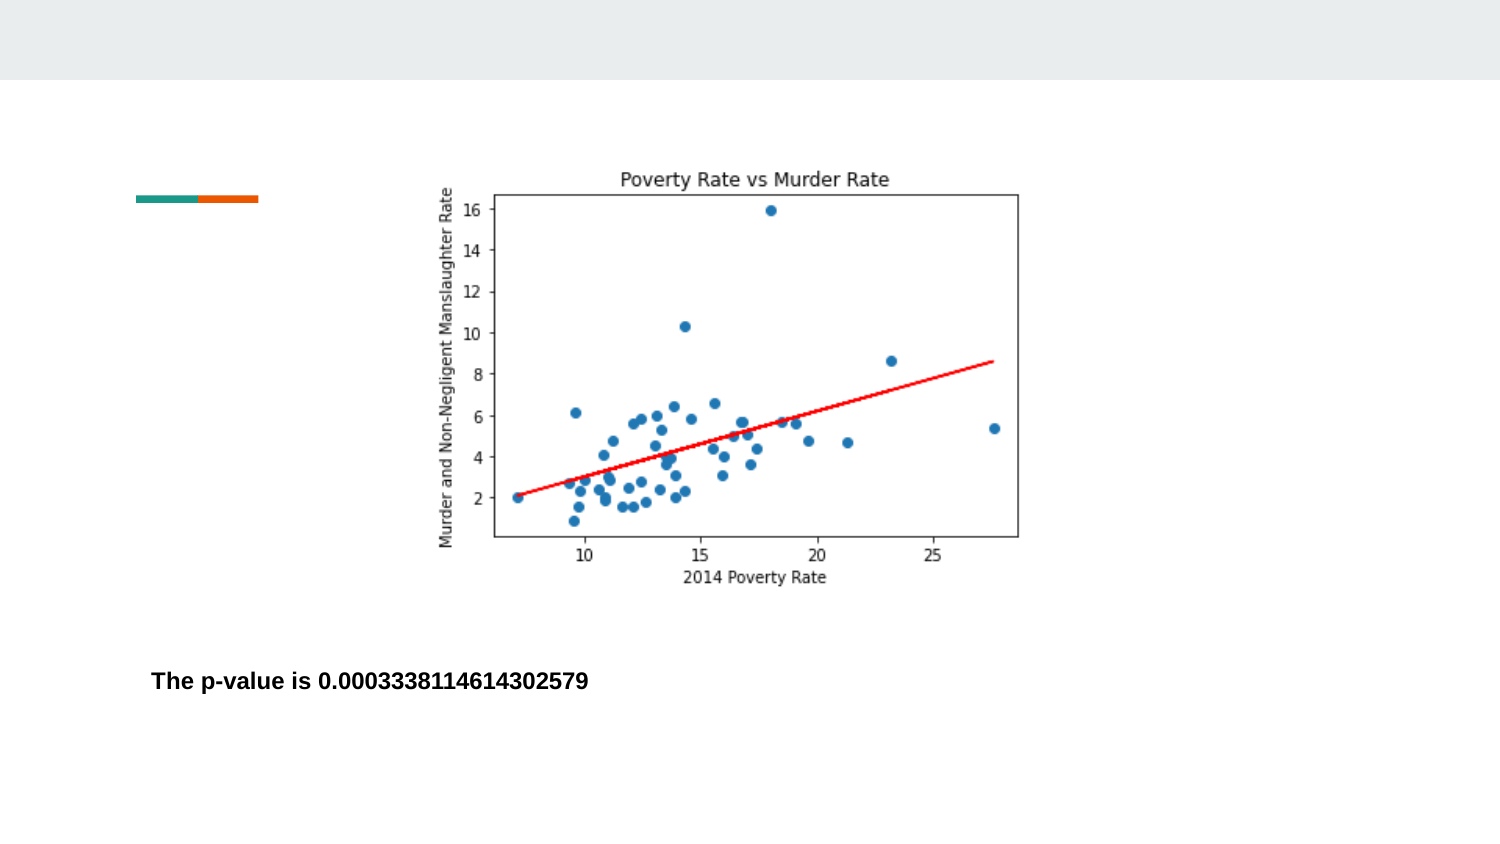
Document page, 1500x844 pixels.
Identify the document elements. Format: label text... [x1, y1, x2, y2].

picture [430, 160, 1027, 596]
list The p-value is 0.0003338114614302579 [136, 646, 1409, 790]
